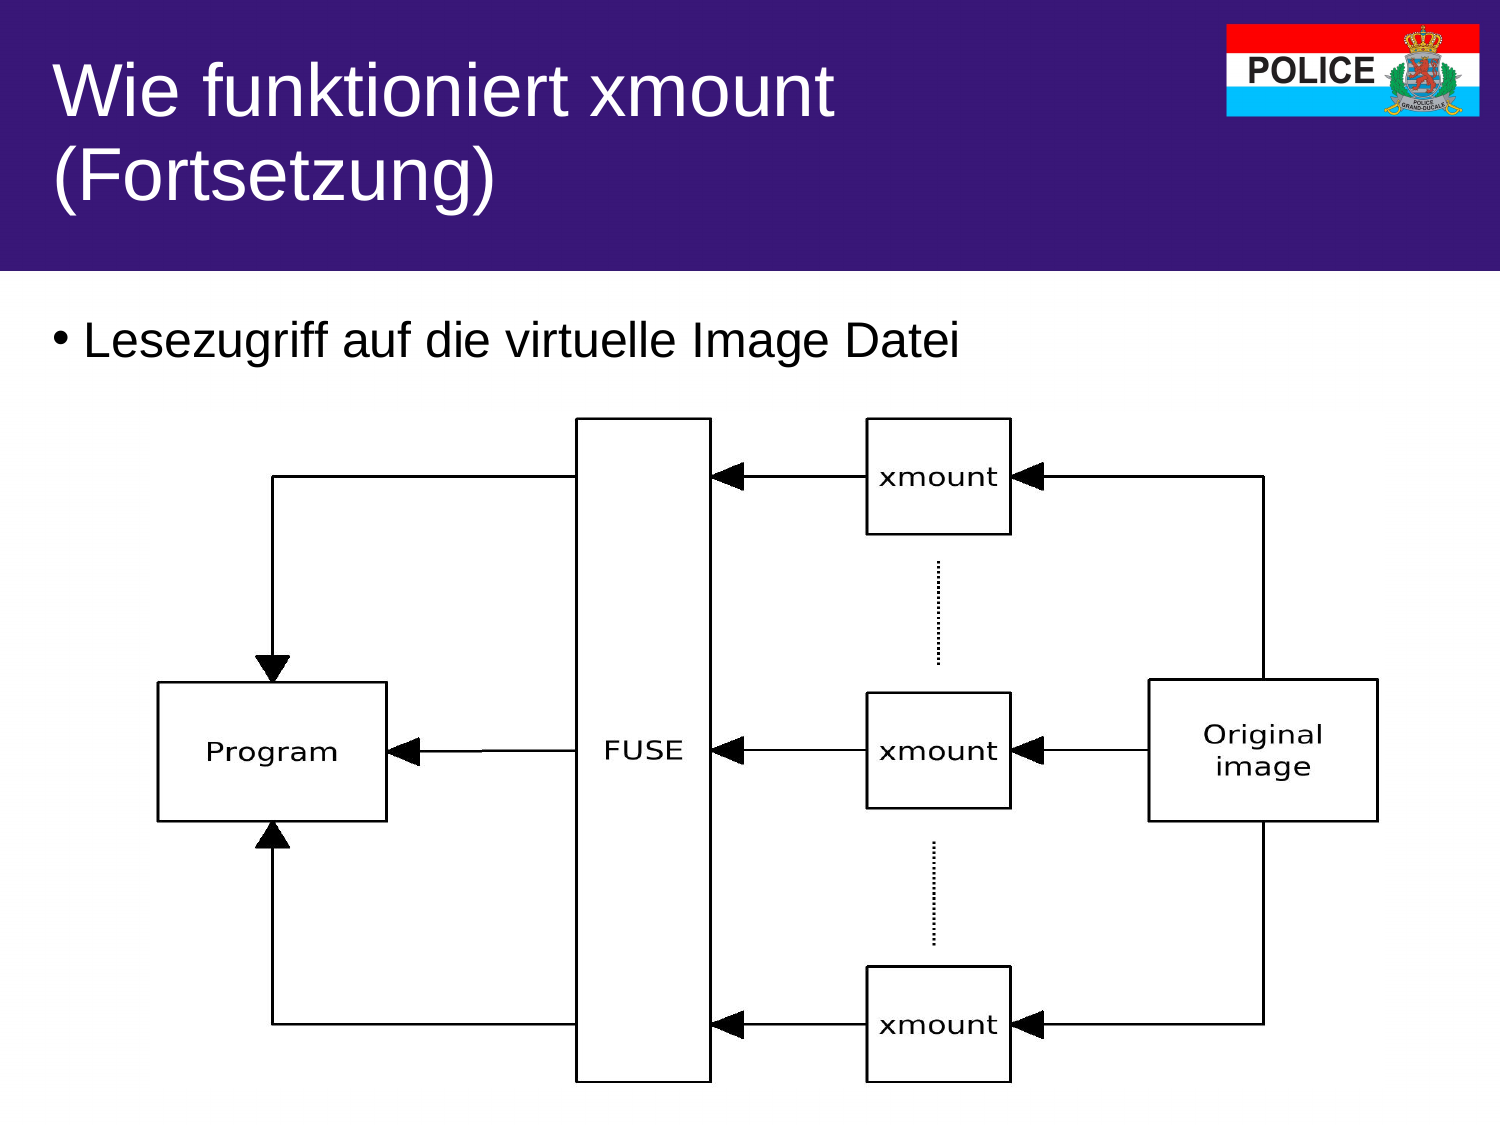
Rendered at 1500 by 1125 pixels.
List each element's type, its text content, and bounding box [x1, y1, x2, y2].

title Wie funktioniert xmount (Fortsetzung) [37, 2, 1201, 263]
text_box Lesezugriff auf die virtuelle Image Datei [37, 299, 1463, 375]
picture [0, 0, 1500, 1125]
